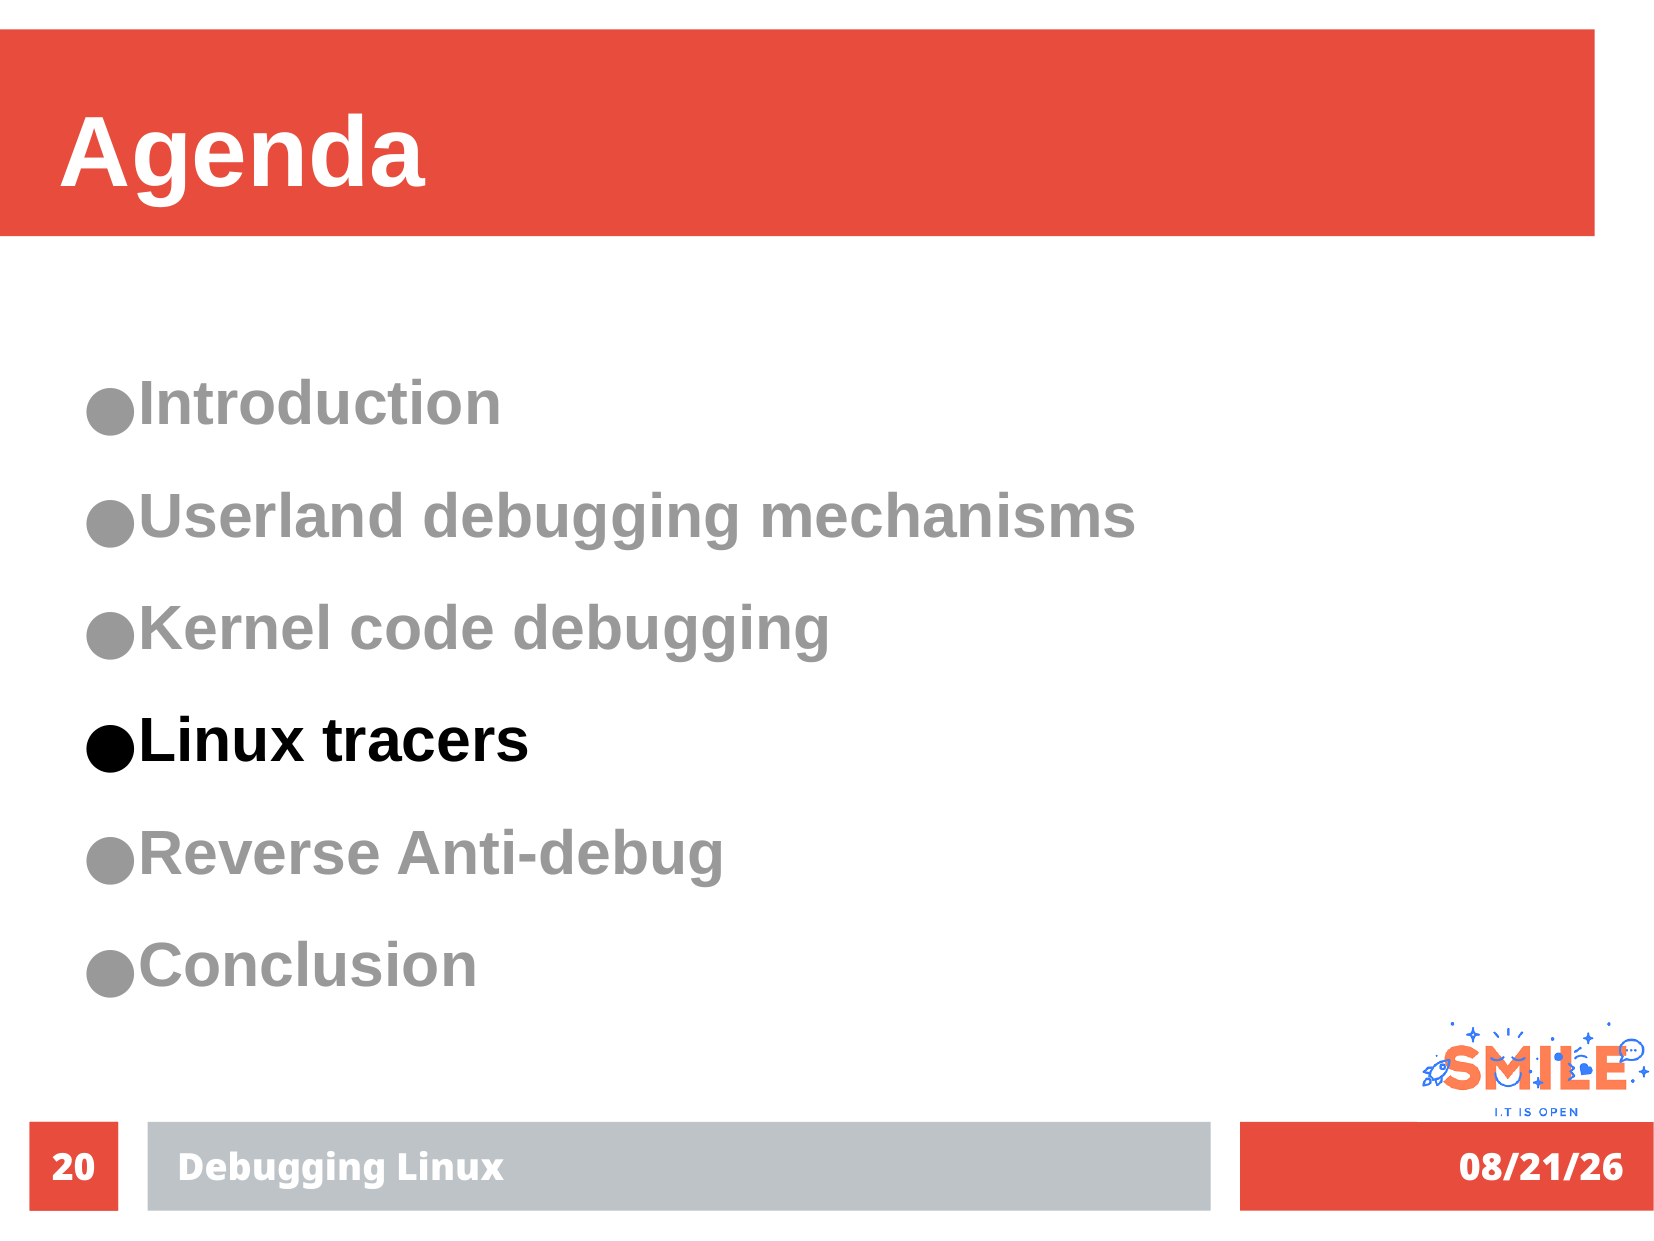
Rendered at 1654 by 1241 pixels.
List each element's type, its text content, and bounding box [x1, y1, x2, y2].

picture [1417, 1019, 1653, 1122]
text_box Introduction Userland debugging mechanisms Kernel code debugging Linux tracers Reverse Anti-debug Conclusion [83, 324, 1590, 1093]
text_box Agenda [58, 58, 1595, 207]
text_box Agenda [149, 142, 172, 176]
